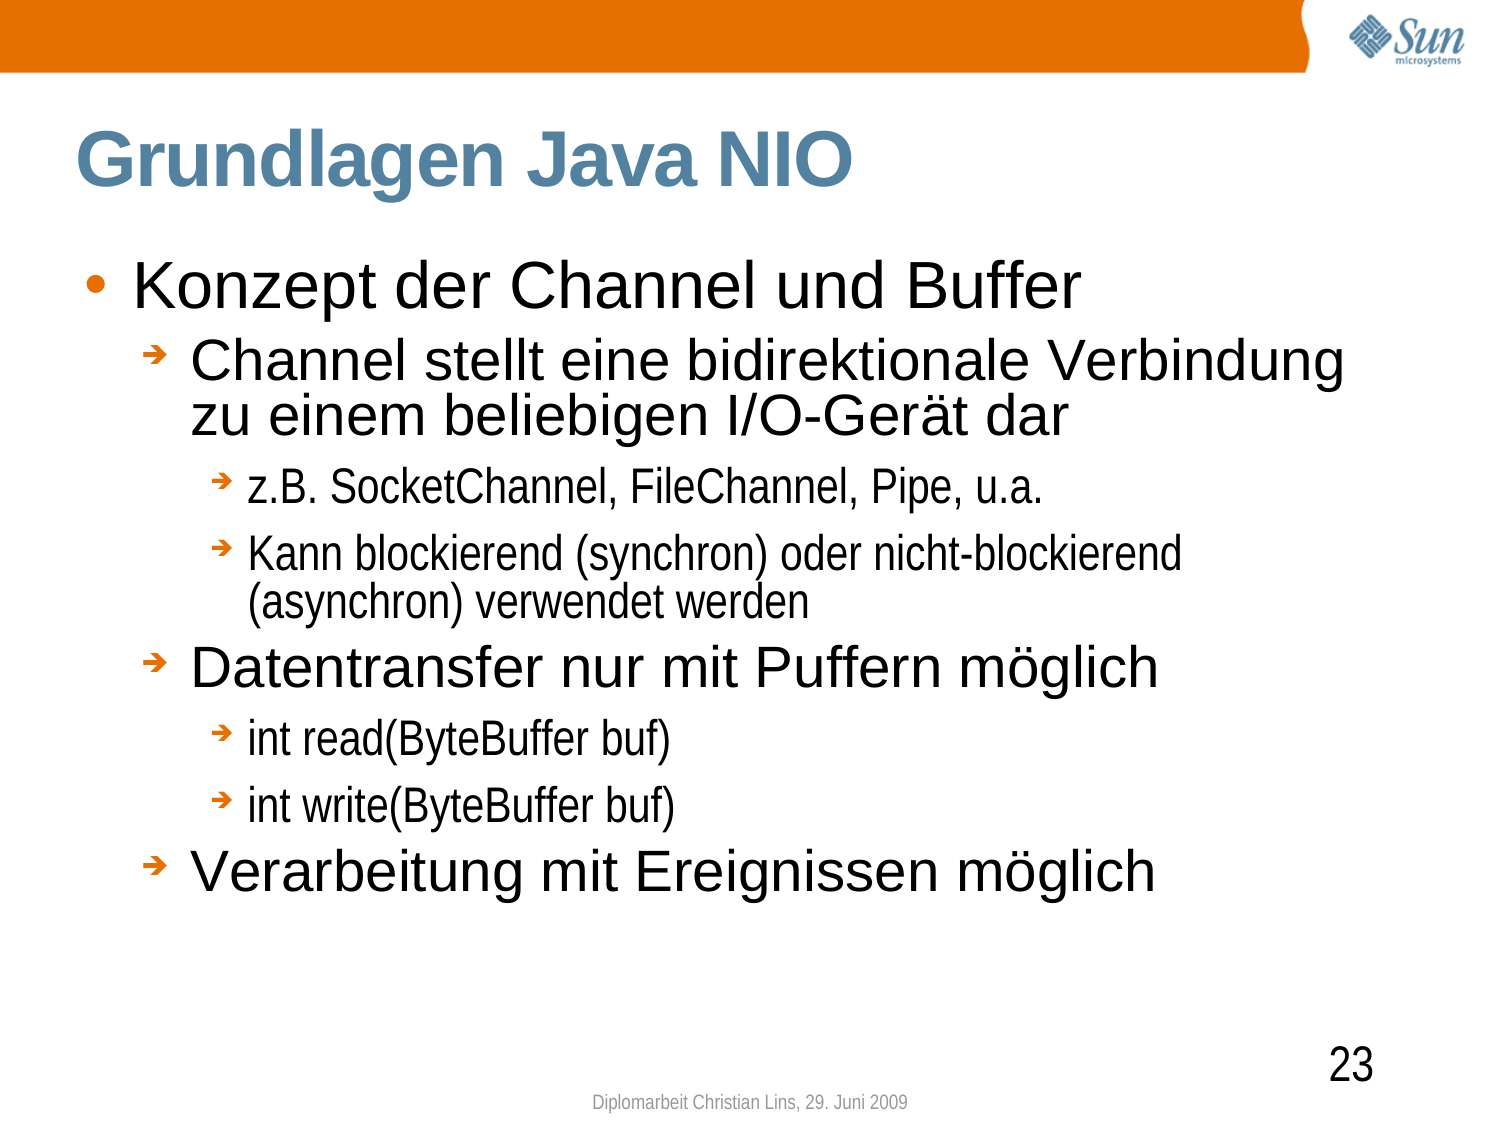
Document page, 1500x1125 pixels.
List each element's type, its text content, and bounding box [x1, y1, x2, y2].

list Konzept der Channel und Buffer Channel stellt eine bidirektionale Verbindung zu einem beliebigen I/O-Gerät dar z.B. SocketChannel, FileChannel, Pipe, u.a. Kann blockierend (synchron) oder nicht-blockierend (asynchron) verwendet werden Datentransfer nur mit Puffern möglich int read(ByteBuffer buf) int write(ByteBuffer buf) Verarbeitung mit Ereignissen möglich [64, 257, 1402, 952]
title Grundlagen Java NIO [75, 122, 1438, 228]
picture [0, 0, 1500, 75]
